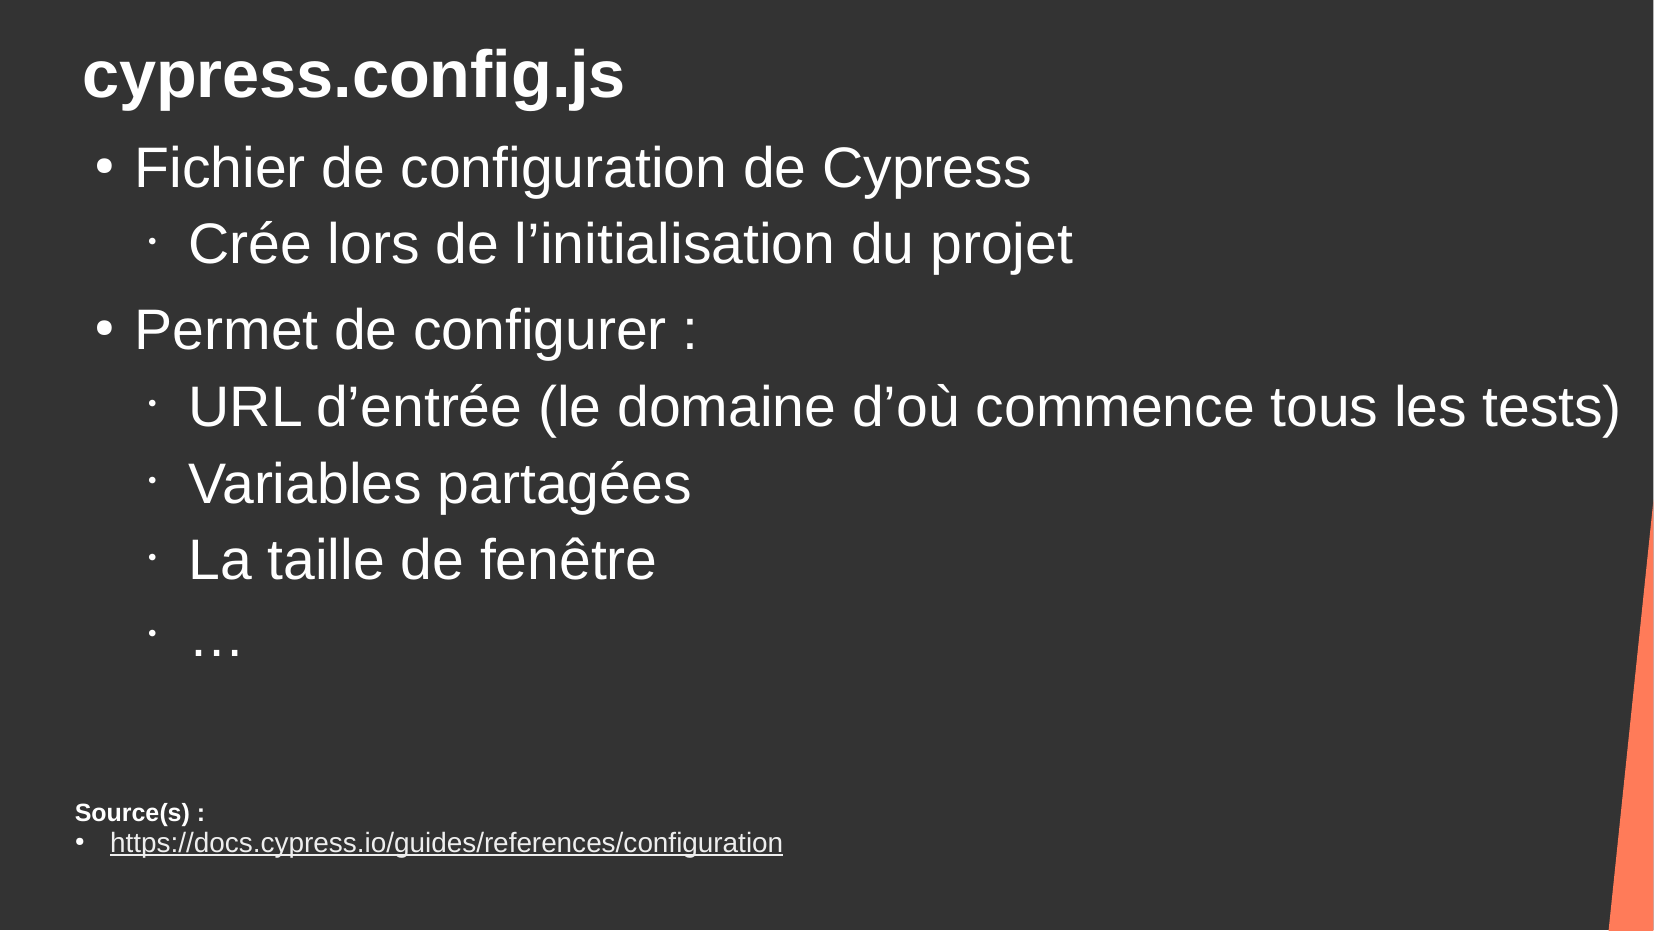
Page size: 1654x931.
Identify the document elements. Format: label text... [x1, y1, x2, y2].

text_box Source(s) : https://docs.cypress.io/guides/references/configuration [60, 791, 1546, 898]
title cypress.config.js [82, 37, 1004, 119]
list Fichier de configuration de Cypress Crée lors de l’initialisation du projet Permet de configurer : URL d’entrée (le domaine d’où commence tous les tests) Variables partagées La taille de fenêtre … [80, 135, 1625, 739]
text_box [1608, 494, 1654, 931]
